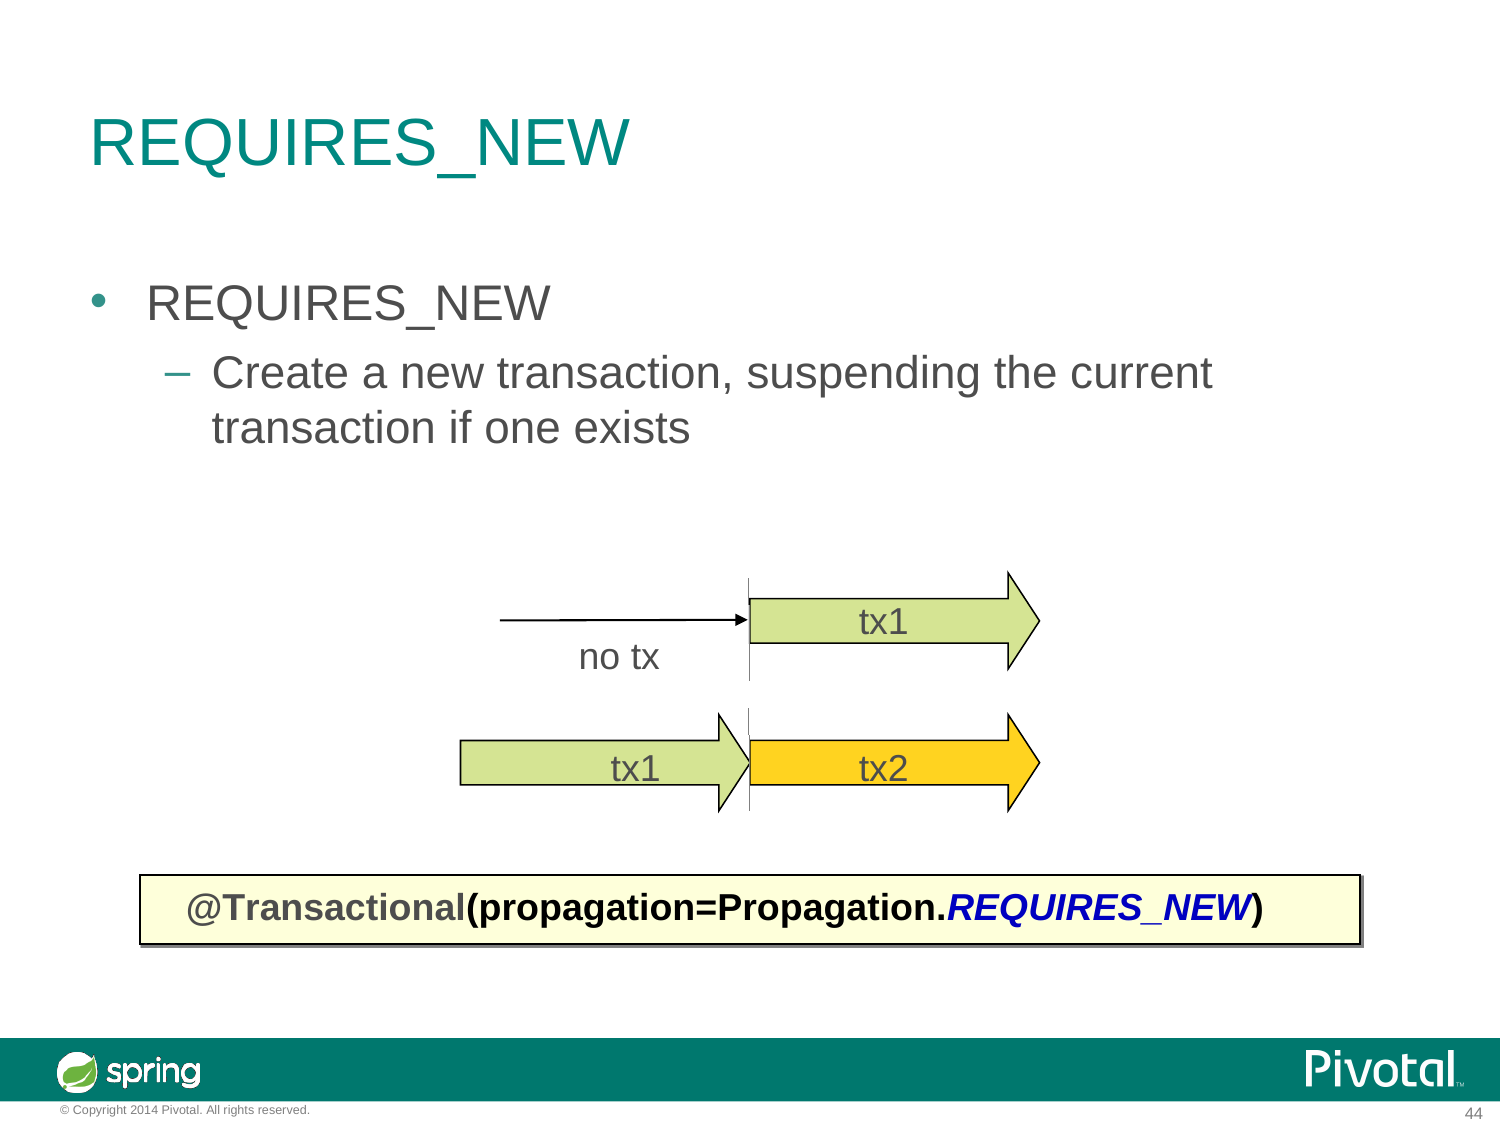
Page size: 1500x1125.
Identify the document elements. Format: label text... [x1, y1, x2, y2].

title REQUIRES_NEW [75, 45, 1426, 233]
text_box tx2 [843, 736, 926, 797]
text_box [460, 740, 595, 785]
list REQUIRES_NEW Create a new transaction, suspending the current transaction if one exists [75, 262, 1426, 461]
text_box tx1 [595, 736, 678, 797]
text_box [926, 714, 1040, 811]
picture [1306, 1050, 1464, 1087]
text_box [678, 714, 749, 811]
text_box [749, 598, 843, 644]
picture [32, 1041, 210, 1103]
text_box [926, 572, 1040, 669]
text_box no tx [564, 624, 695, 685]
text_box @Transactional(propagation=Propagation.REQUIRES_NEW) [139, 874, 1361, 945]
text_box tx1 [843, 589, 926, 650]
text_box [750, 740, 843, 785]
